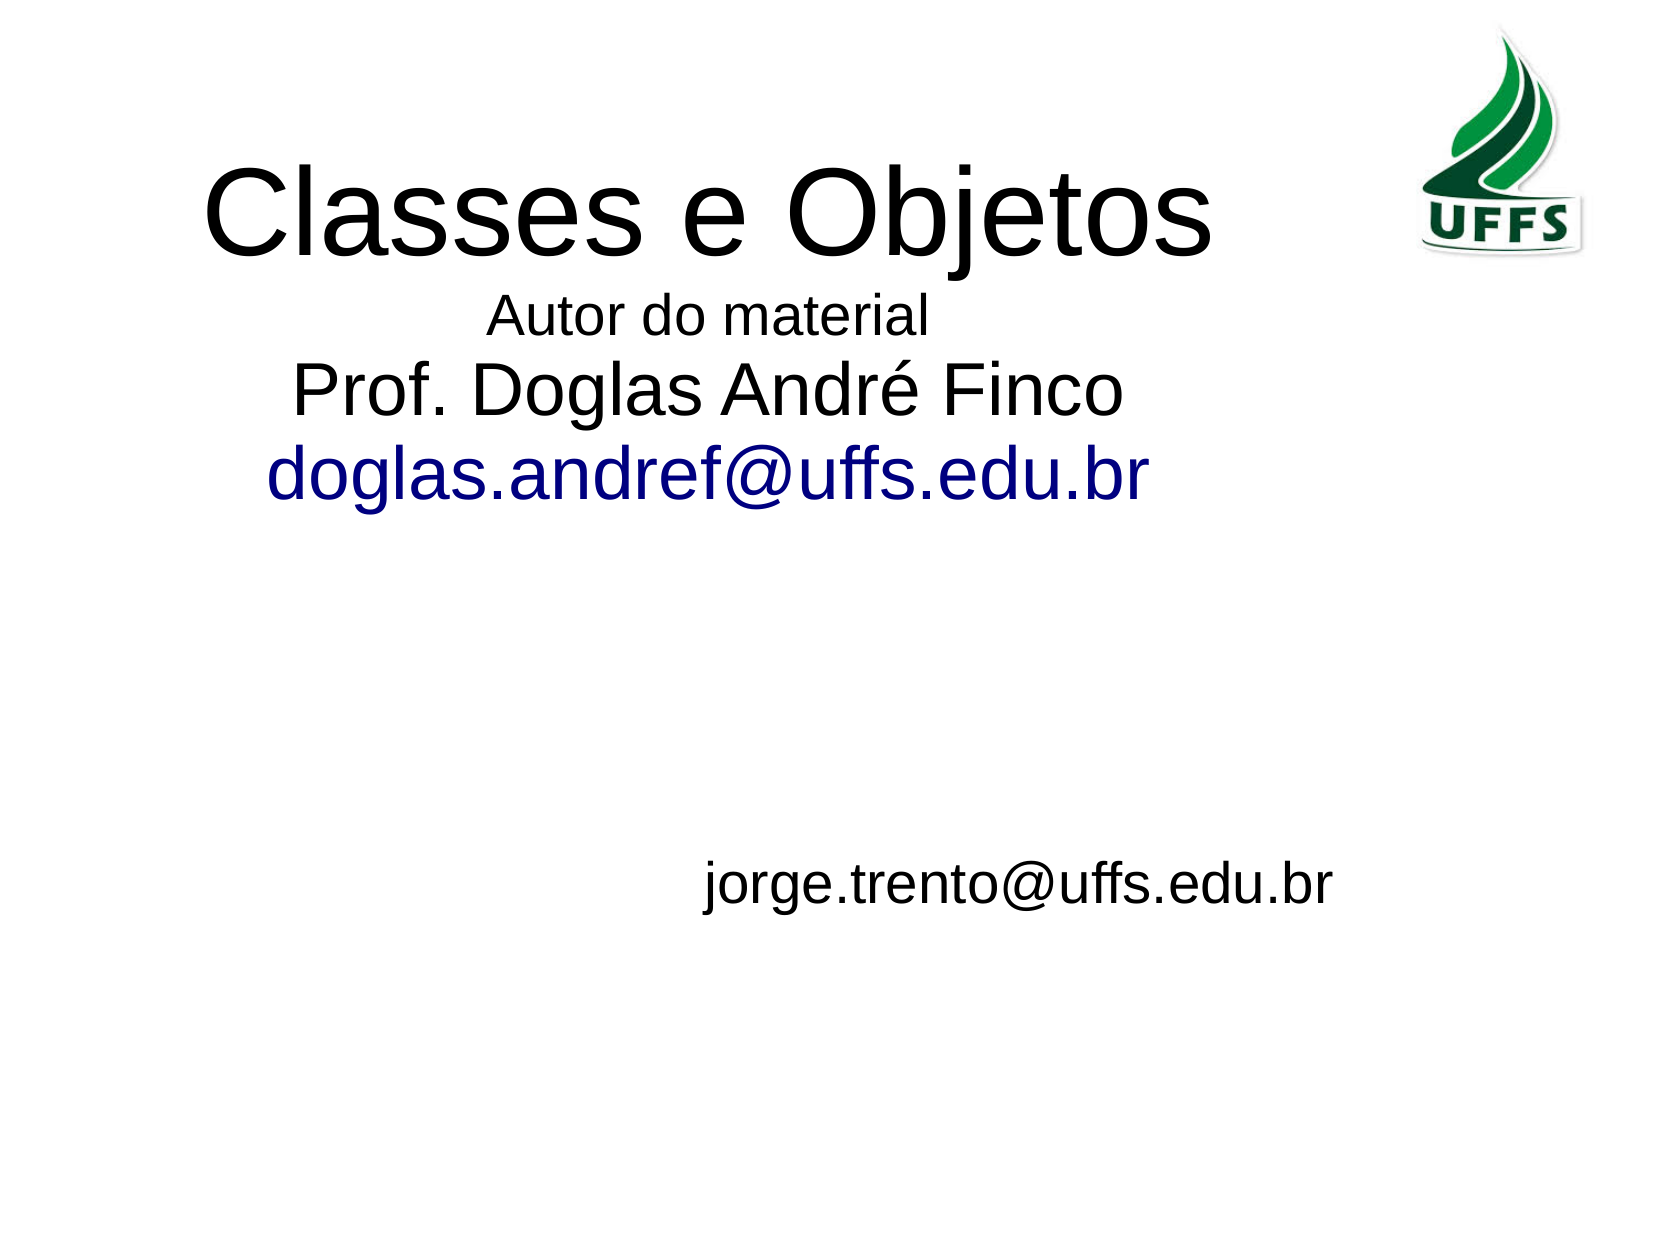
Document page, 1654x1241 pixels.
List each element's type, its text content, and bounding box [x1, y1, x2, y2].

picture [1381, 20, 1624, 272]
subtitle Classes e Objetos Autor do material Prof. Doglas André Finco doglas.andref@uffs.edu.br jorge.trento@uffs.edu.br [82, 49, 1335, 1010]
